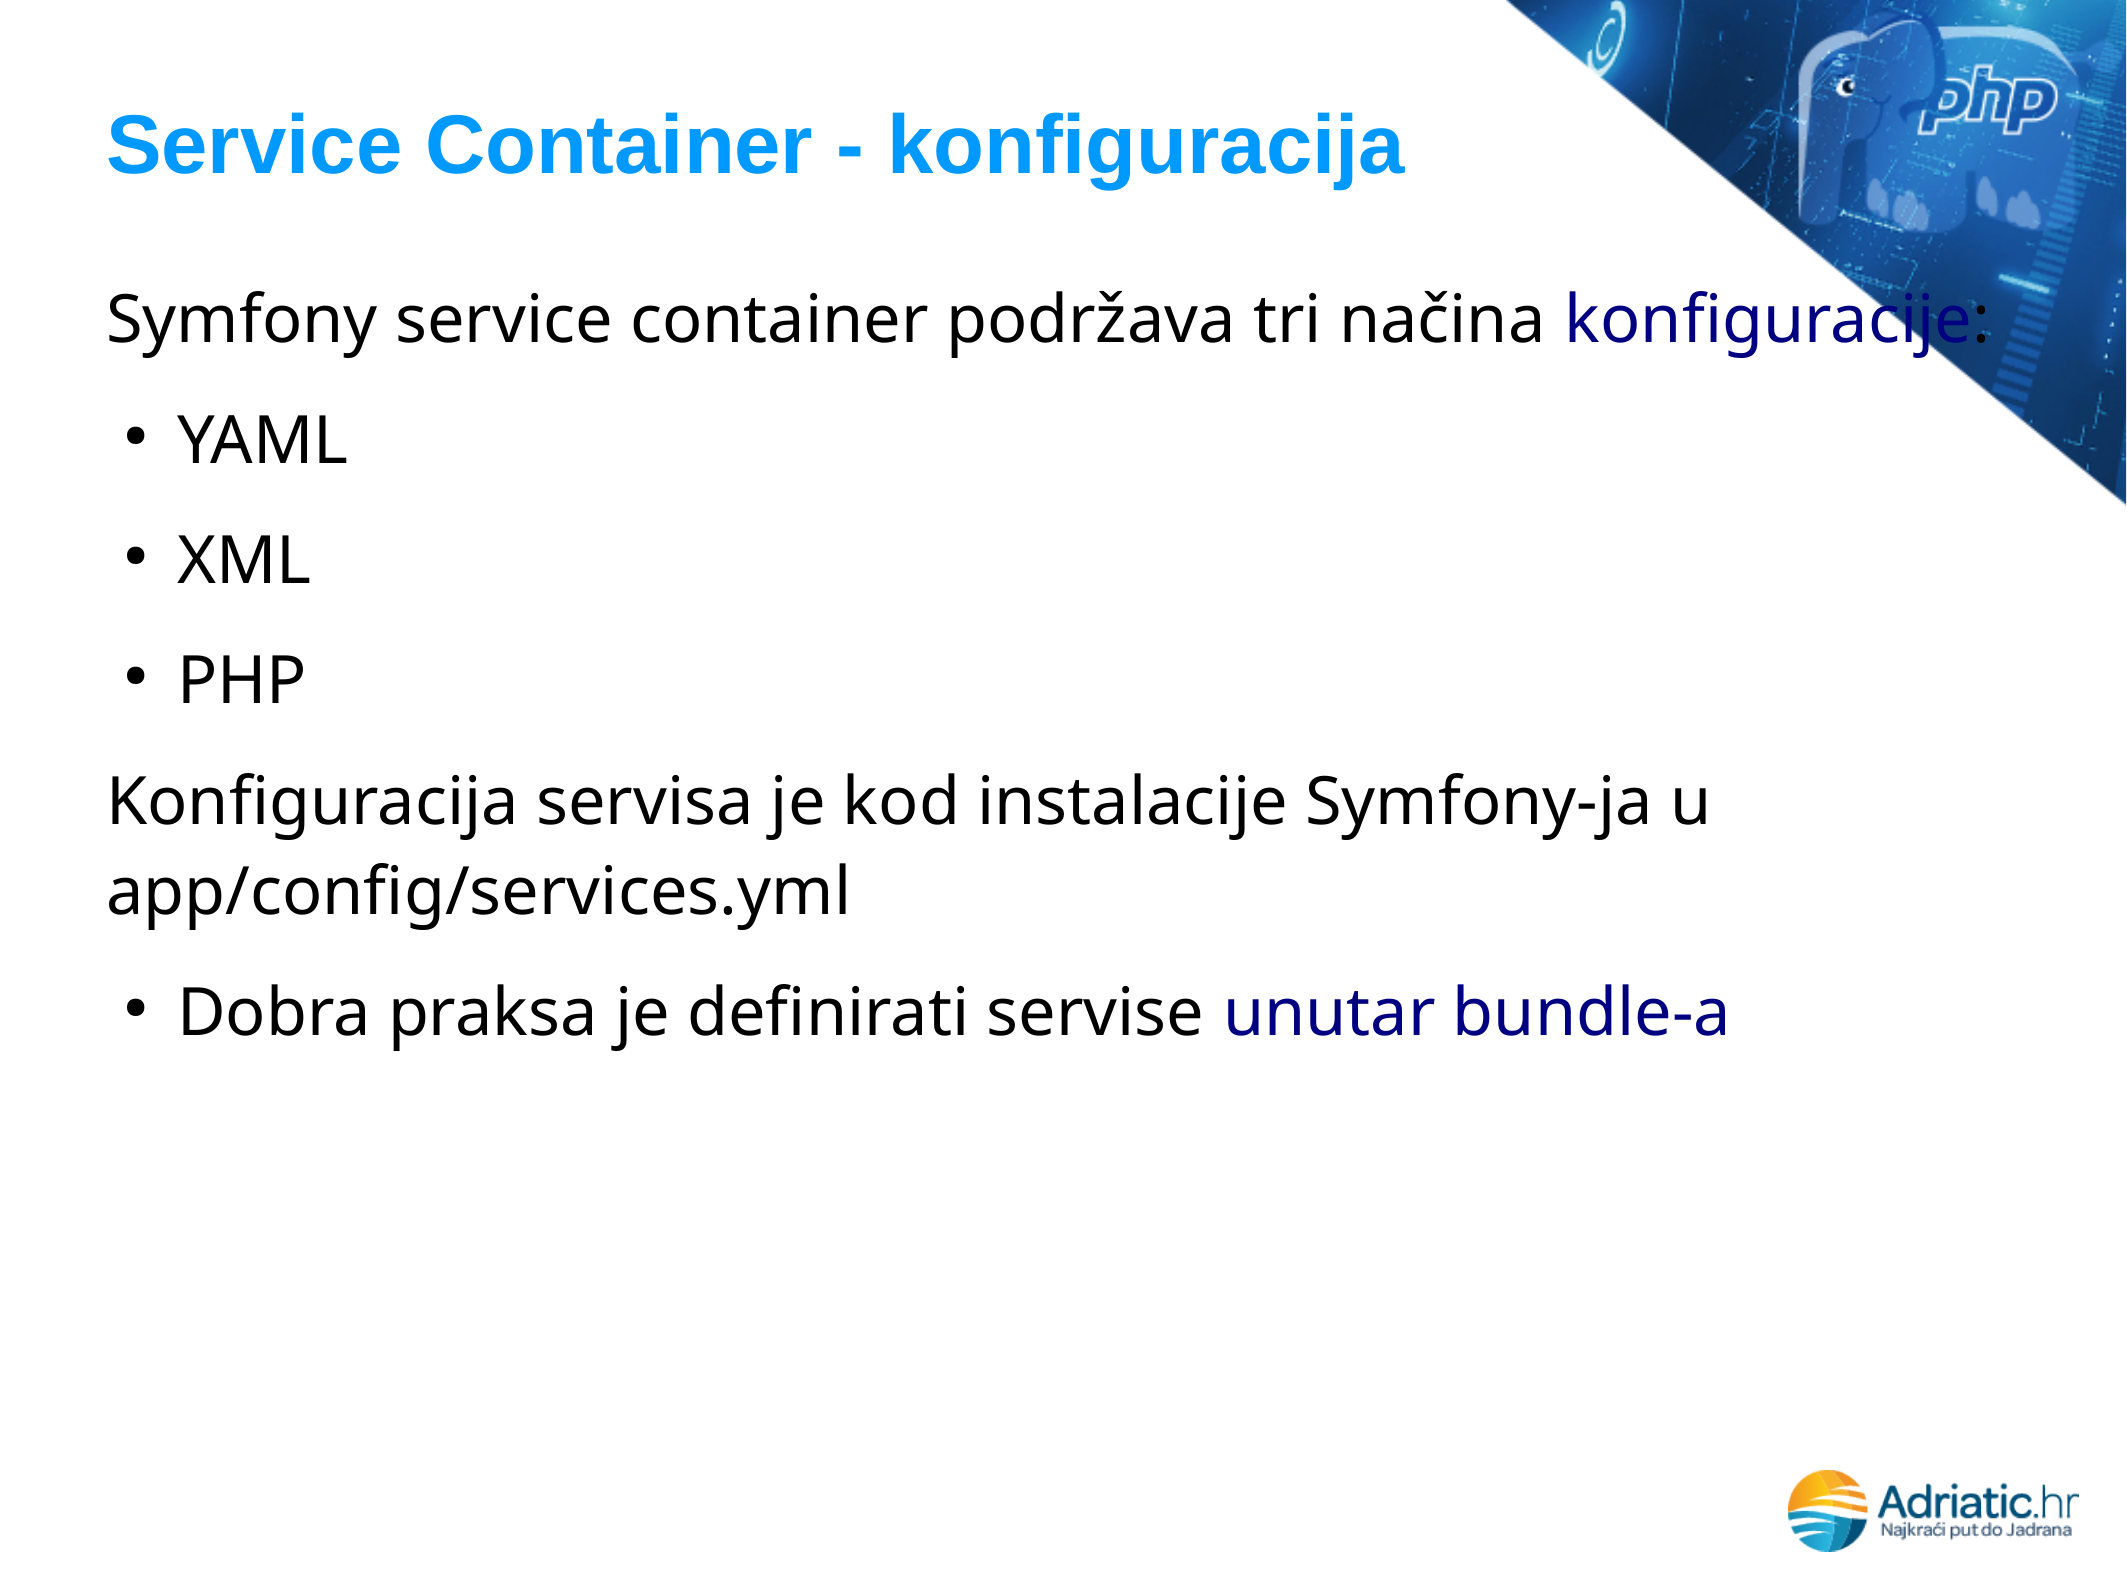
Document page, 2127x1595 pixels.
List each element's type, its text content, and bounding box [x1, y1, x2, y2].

list Symfony service container podržava tri načina konfiguracije: YAML XML PHP Konfiguracija servisa je kod instalacije Symfony-ja u app/config/services.yml Dobra praksa je definirati servise unutar bundle-a [106, 271, 2020, 1453]
picture [1505, 0, 2127, 625]
title Service Container - konfiguracija [106, 70, 1630, 219]
picture [1788, 1470, 2079, 1552]
